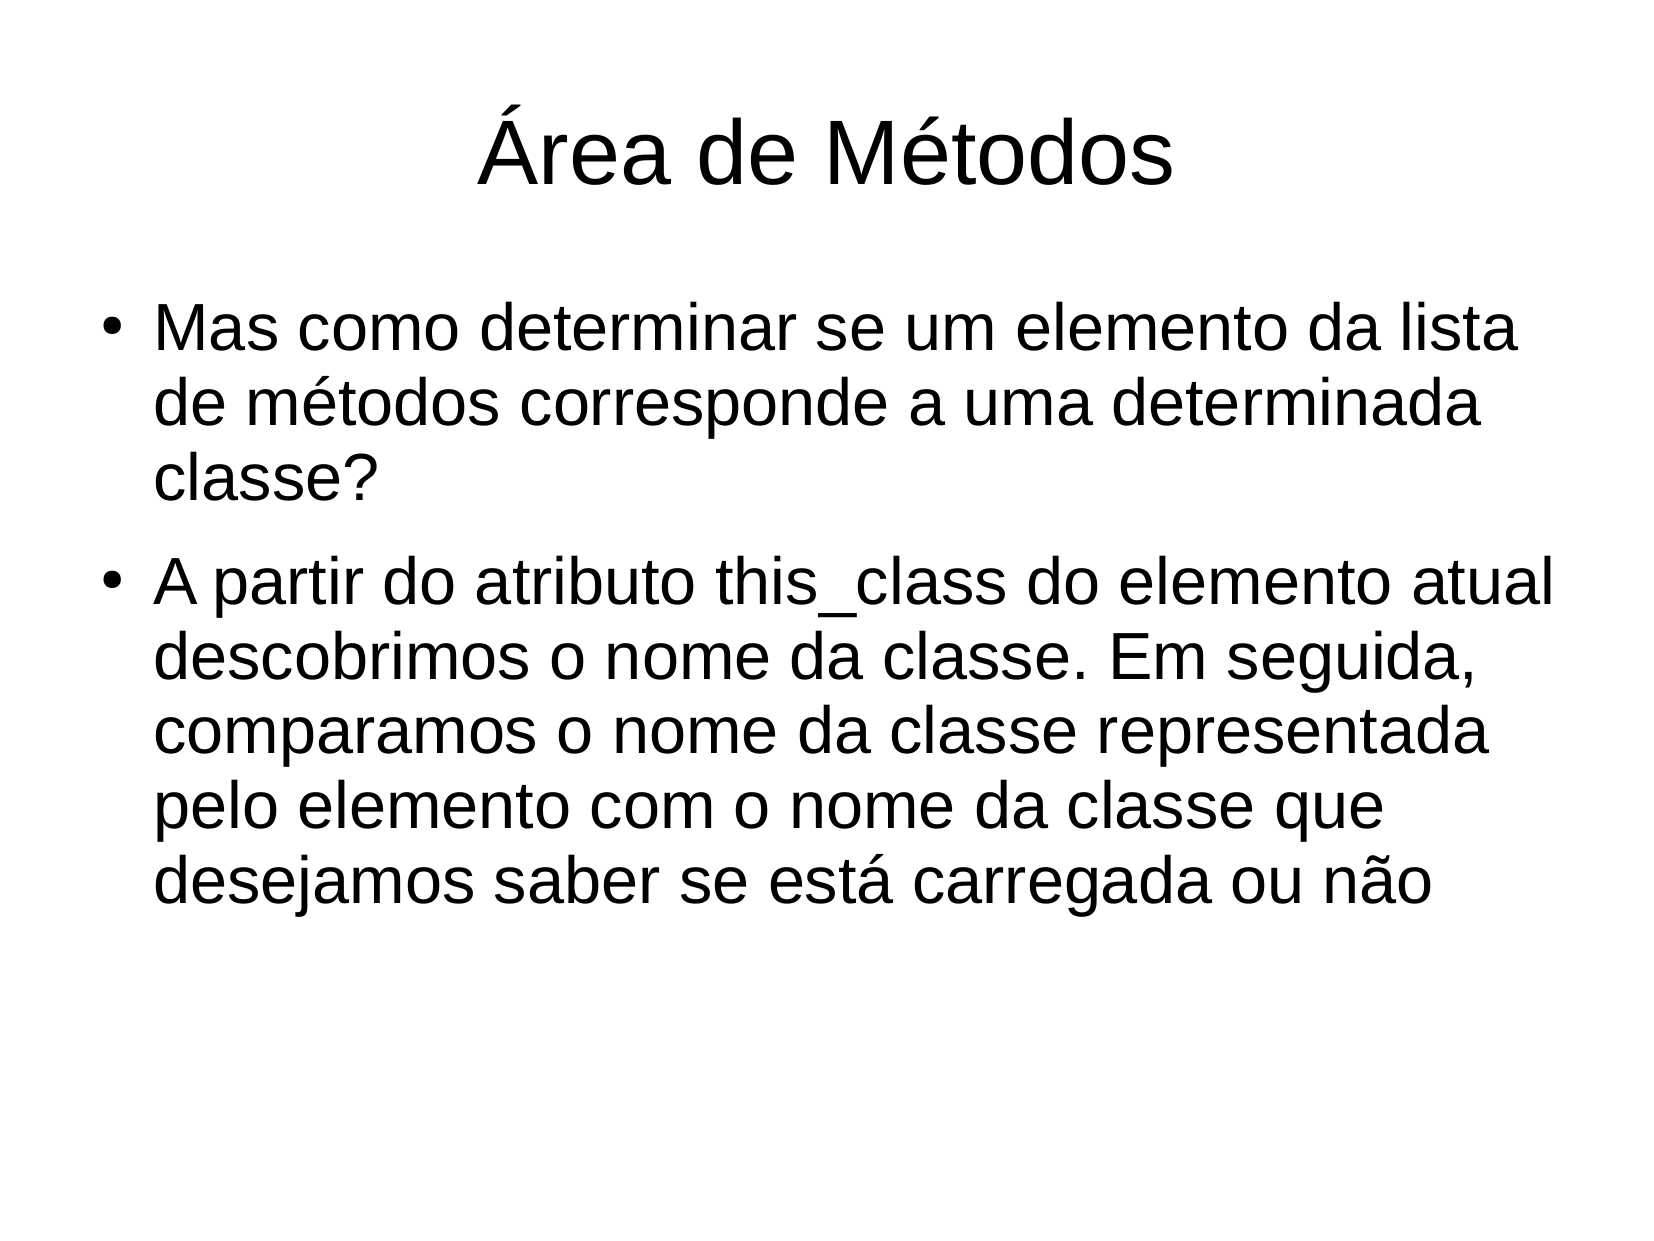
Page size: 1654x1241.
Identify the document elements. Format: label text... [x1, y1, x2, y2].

list Mas como determinar se um elemento da lista de métodos corresponde a uma determinada classe? A partir do atributo this_class do elemento atual descobrimos o nome da classe. Em seguida, comparamos o nome da classe representada pelo elemento com o nome da classe que desejamos saber se está carregada ou não [82, 290, 1571, 1010]
title Área de Métodos [82, 49, 1571, 257]
